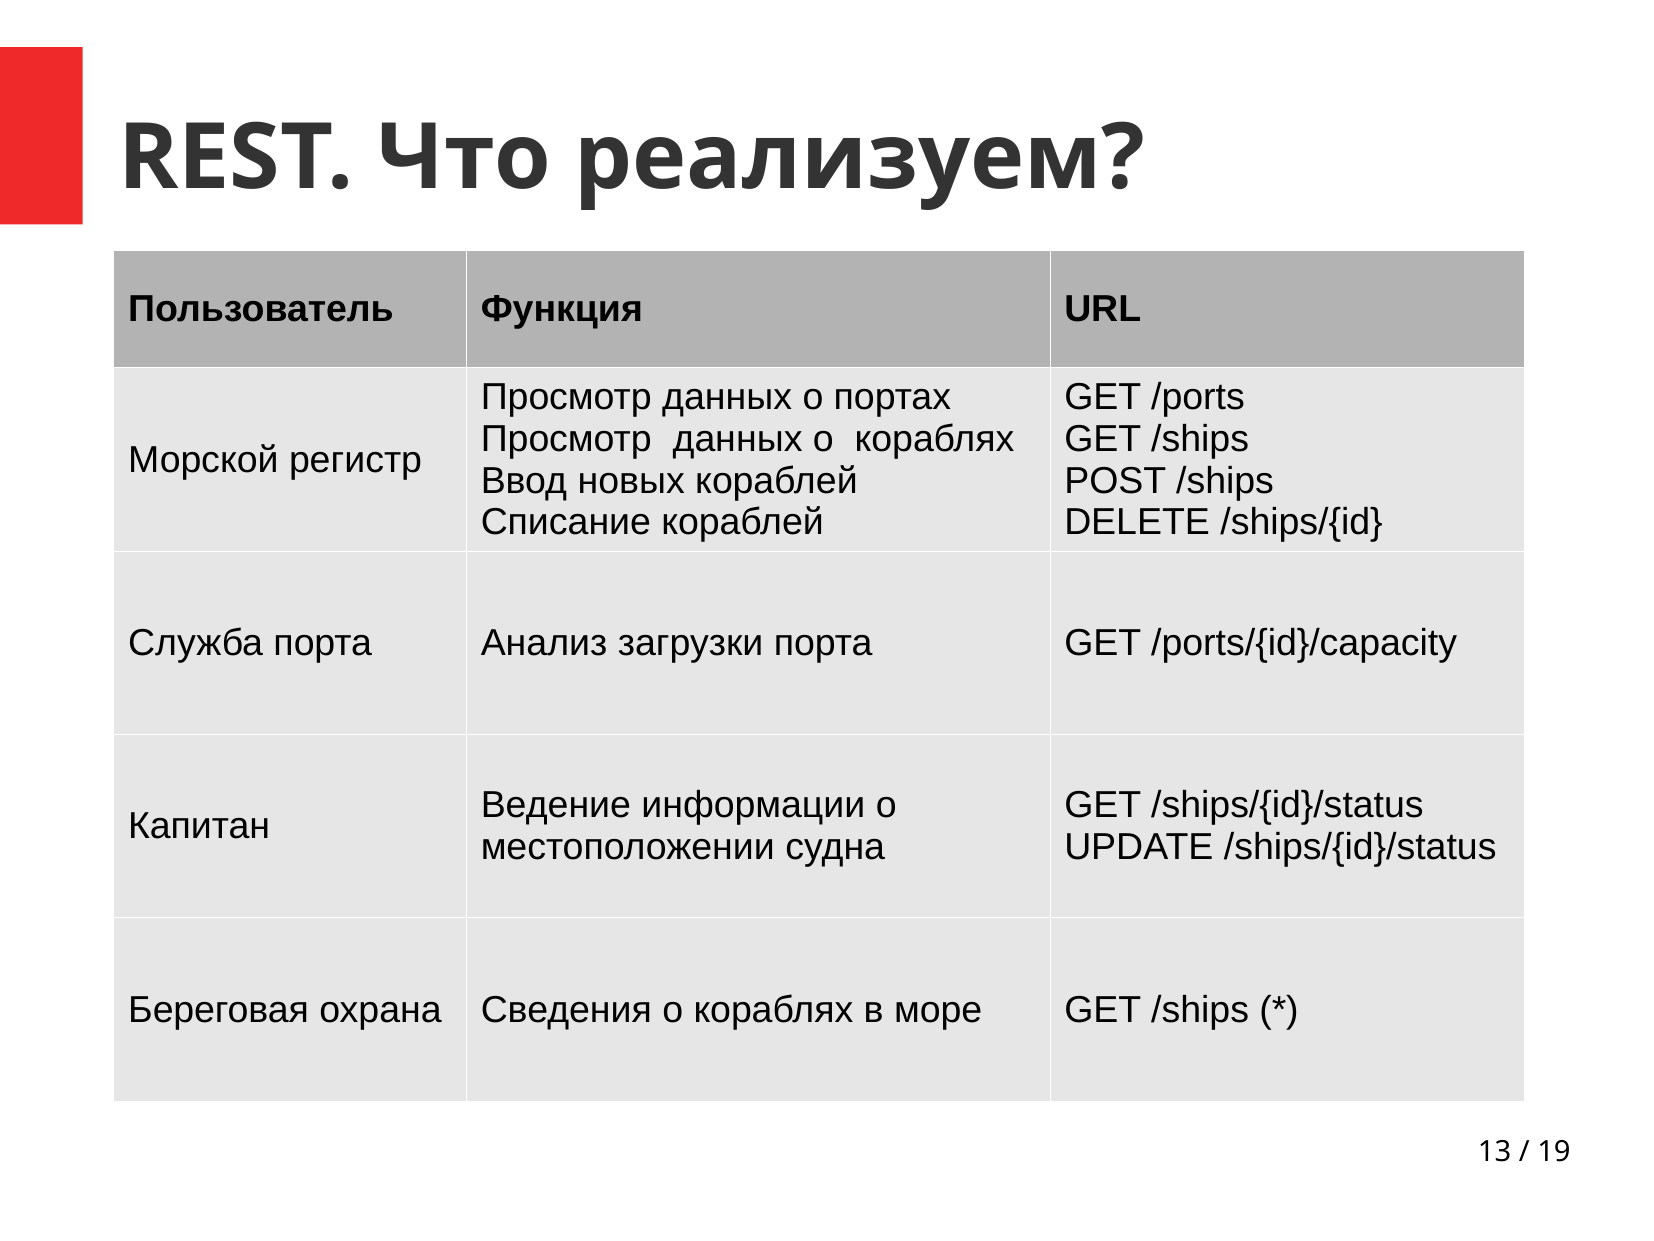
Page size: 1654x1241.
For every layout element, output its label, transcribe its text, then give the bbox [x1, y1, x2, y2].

table_header Функция [467, 251, 1050, 367]
table_cell GET /ports GET /ships POST /ships DELETE /ships/{id} [1051, 368, 1524, 551]
table_cell Сведения о кораблях в море [467, 918, 1050, 1101]
table_cell Анализ загрузки порта [467, 552, 1050, 734]
table_cell Просмотр данных о портах Просмотр данных о кораблях Ввод новых кораблей Списание кораблей [467, 368, 1050, 551]
table_header URL [1051, 251, 1524, 367]
table_cell GET /ships (*) [1051, 918, 1524, 1101]
table_cell GET /ships/{id}/status UPDATE /ships/{id}/status [1051, 735, 1524, 917]
table_header Пользователь [114, 251, 466, 367]
table_cell Береговая охрана [114, 918, 466, 1101]
table_cell Капитан [114, 735, 466, 917]
table_cell Служба порта [114, 552, 466, 734]
table_cell GET /ports/{id}/capacity [1051, 552, 1524, 734]
table_cell Морской регистр [114, 368, 466, 551]
table_cell Ведение информации о местоположении судна [467, 735, 1050, 917]
title REST. Что реализуем? [118, 49, 1571, 257]
